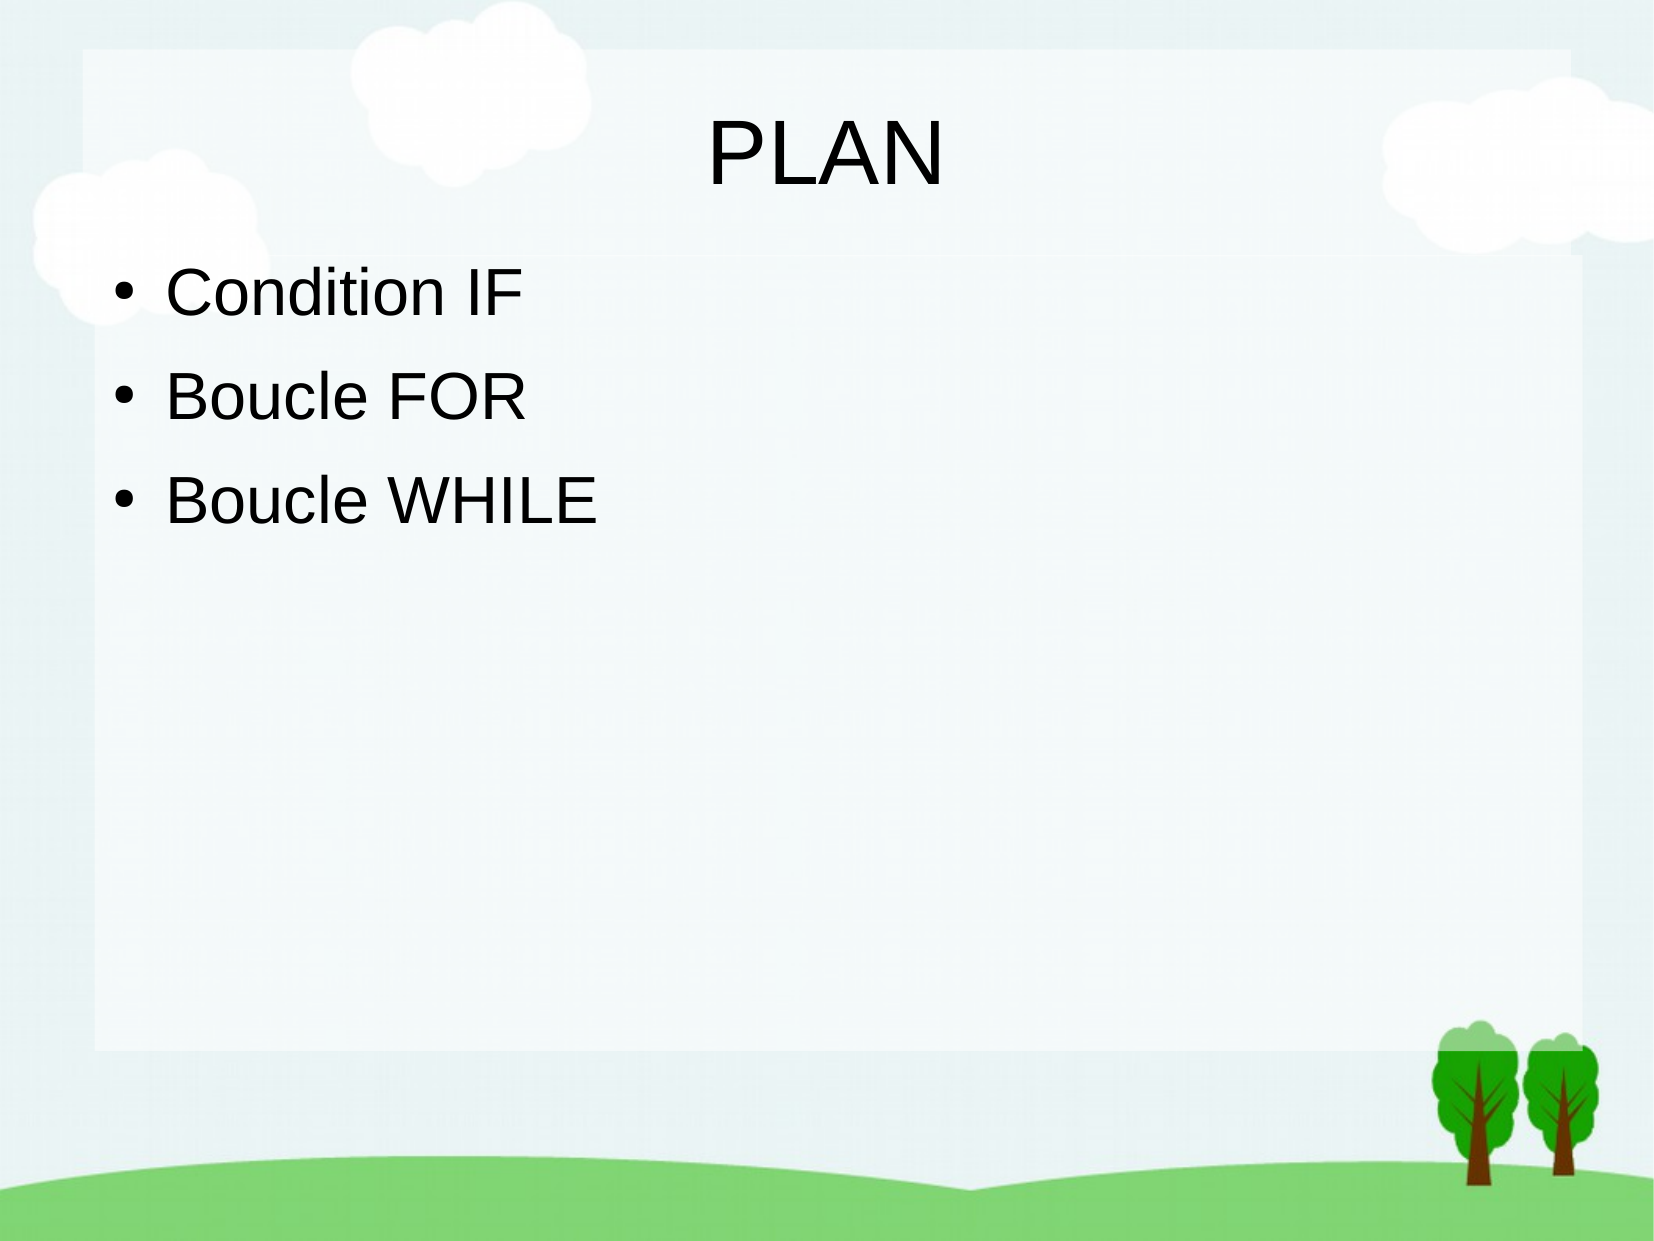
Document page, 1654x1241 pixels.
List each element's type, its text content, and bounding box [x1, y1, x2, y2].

title PLAN [82, 49, 1571, 257]
picture [0, 0, 1654, 1241]
list Condition IF Boucle FOR Boucle WHILE [94, 254, 1583, 1052]
